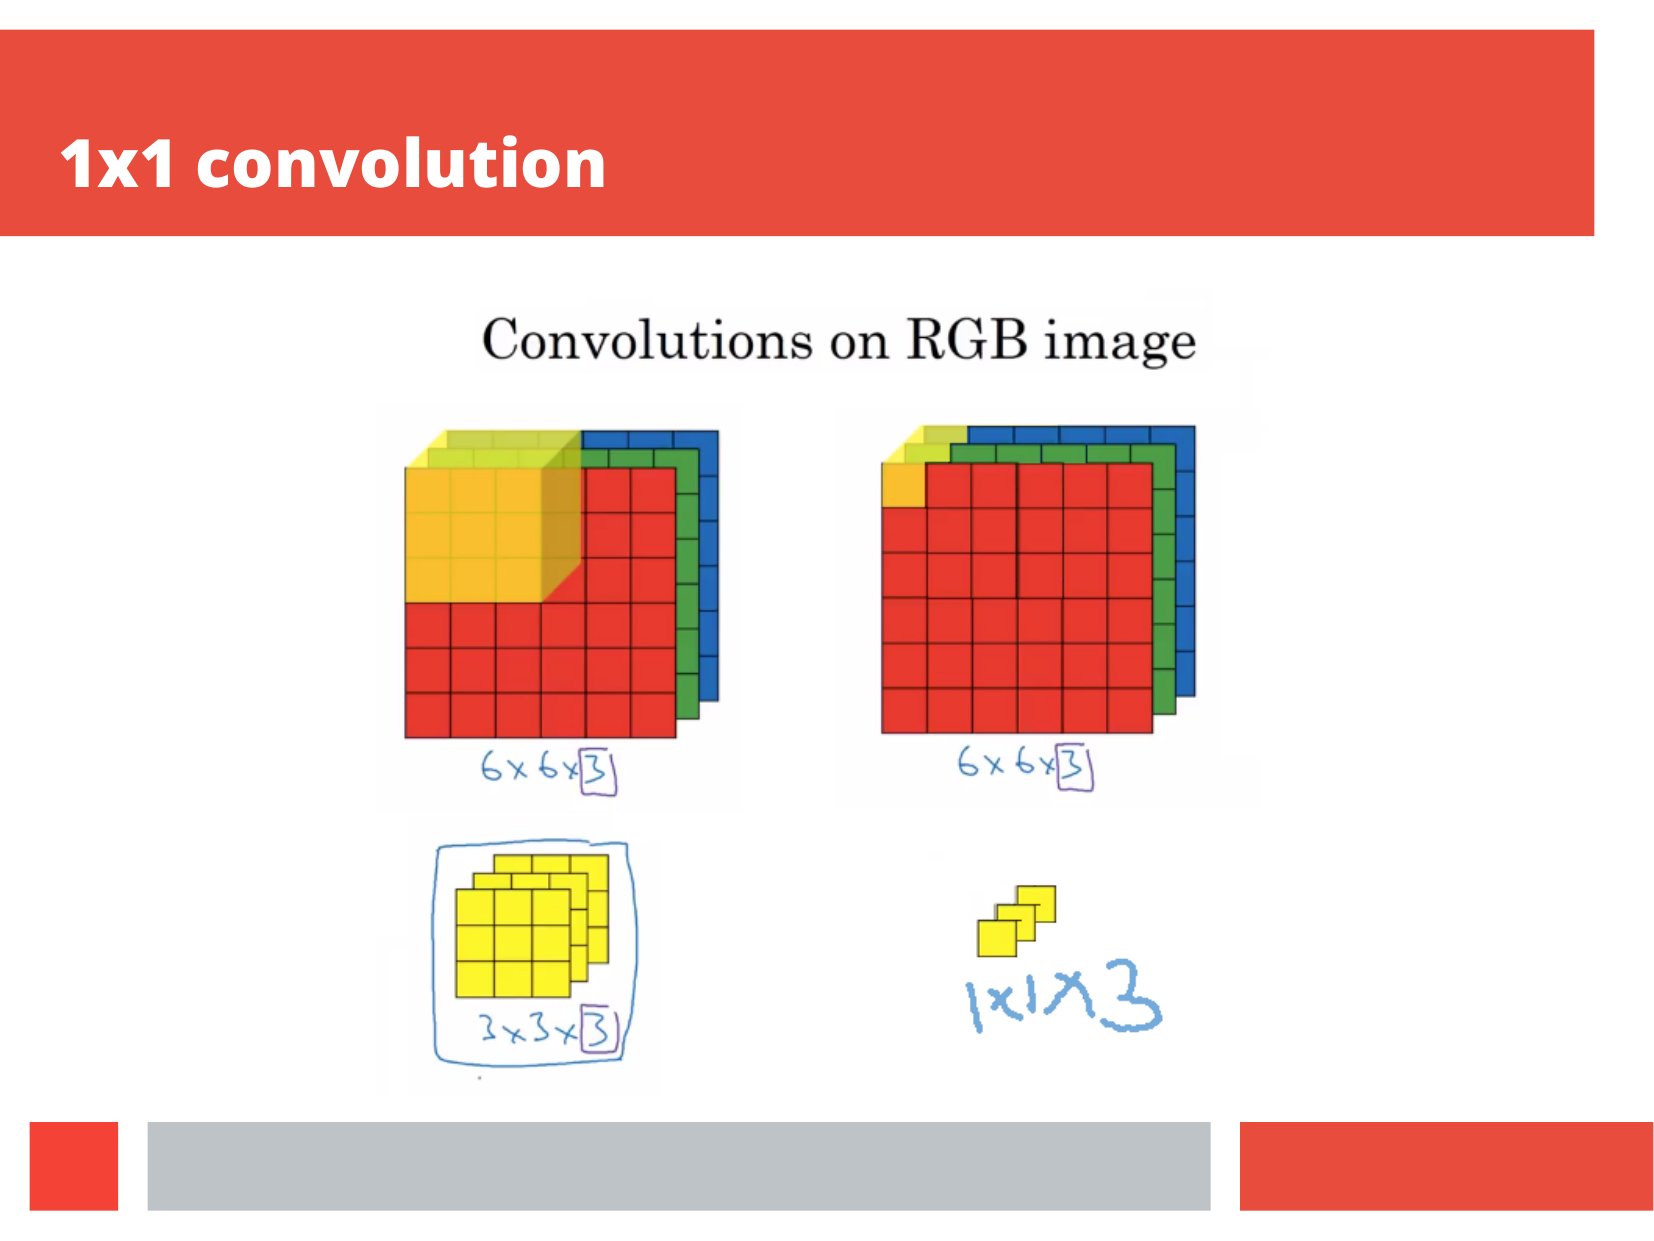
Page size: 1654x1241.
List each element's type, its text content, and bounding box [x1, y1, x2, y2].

title 1x1 convolution [59, 59, 1595, 207]
picture [375, 287, 1269, 1096]
